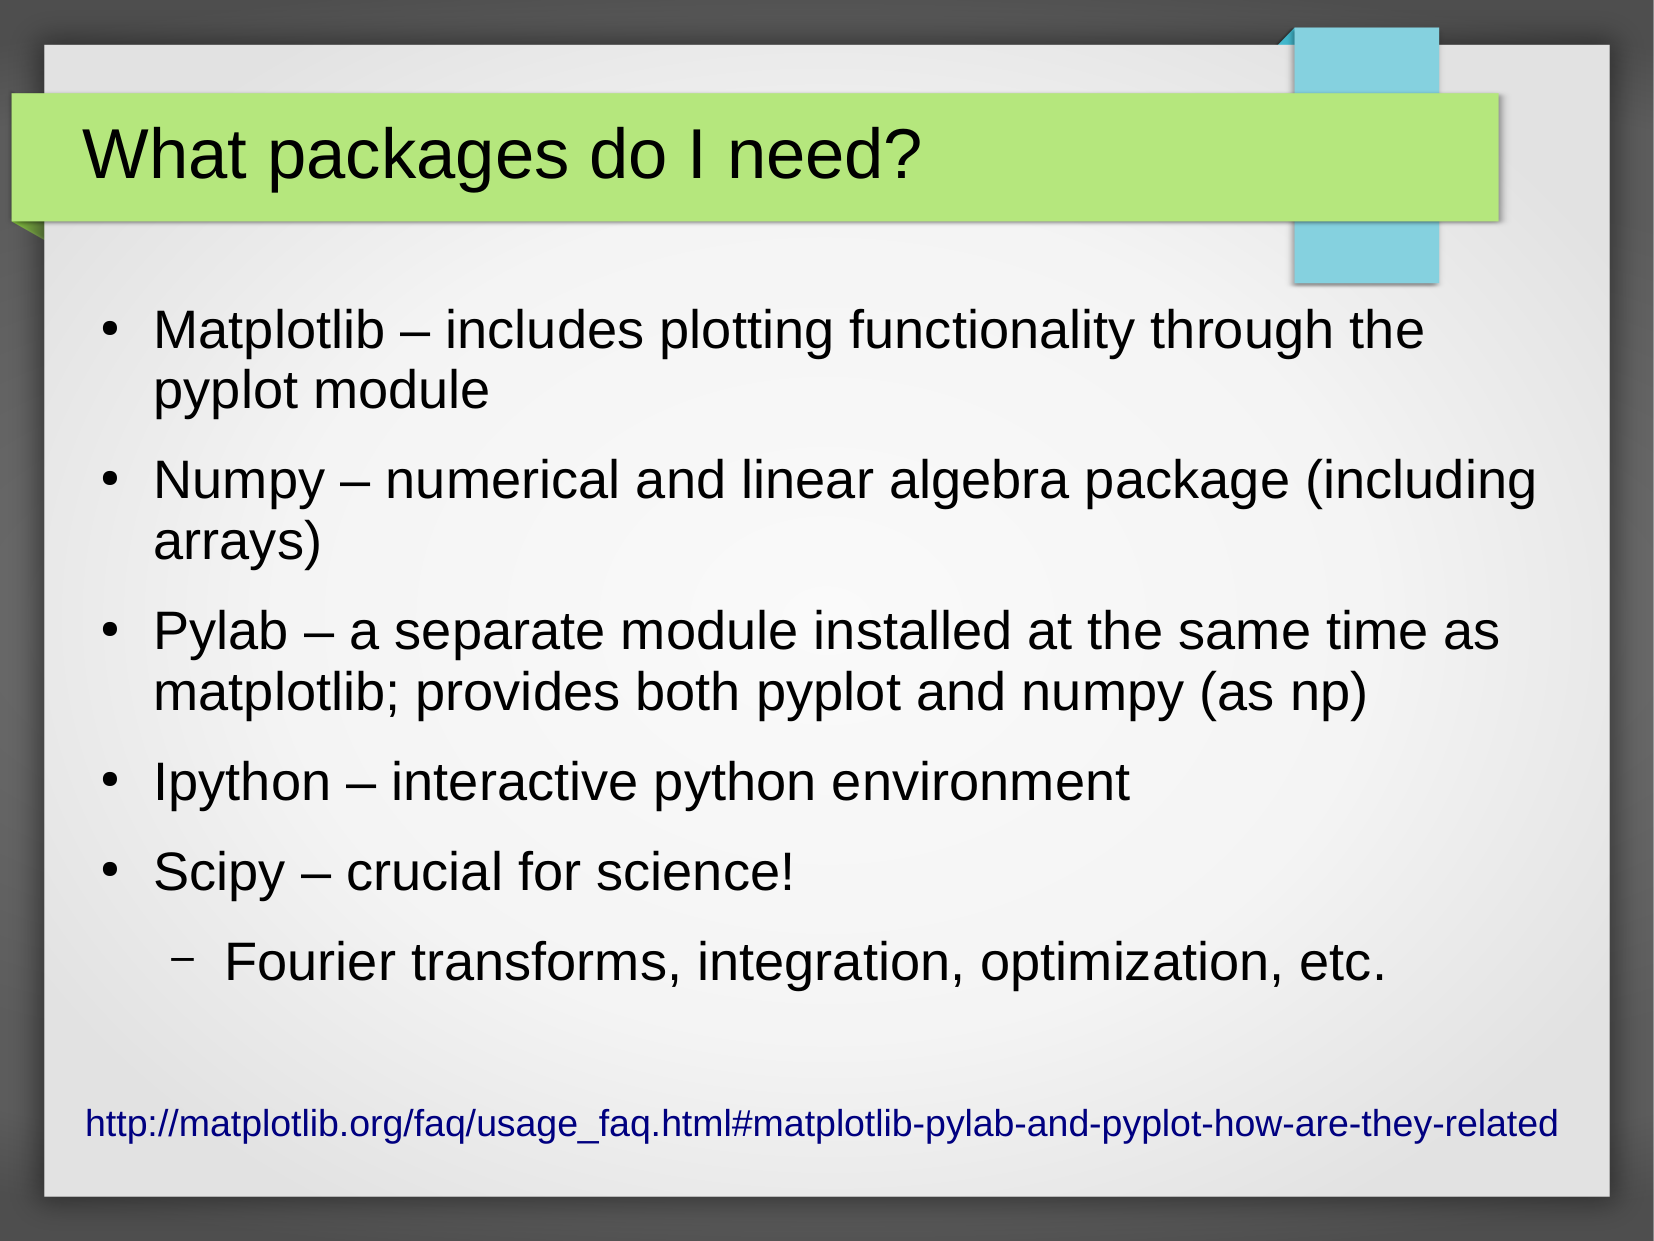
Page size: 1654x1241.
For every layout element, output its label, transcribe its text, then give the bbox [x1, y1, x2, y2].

picture [0, 0, 1654, 1241]
list Matplotlib – includes plotting functionality through the pyplot module Numpy – numerical and linear algebra package (including arrays) Pylab – a separate module installed at the same time as matplotlib; provides both pyplot and numpy (as np) Ipython – interactive python environment Scipy – crucial for science! Fourier transforms, integration, optimization, etc. [82, 299, 1571, 1019]
title What packages do I need? [82, 94, 1264, 213]
text_box http://matplotlib.org/faq/usage_faq.html#matplotlib-pylab-and-pyplot-how-are-they-related [60, 1095, 1621, 1216]
